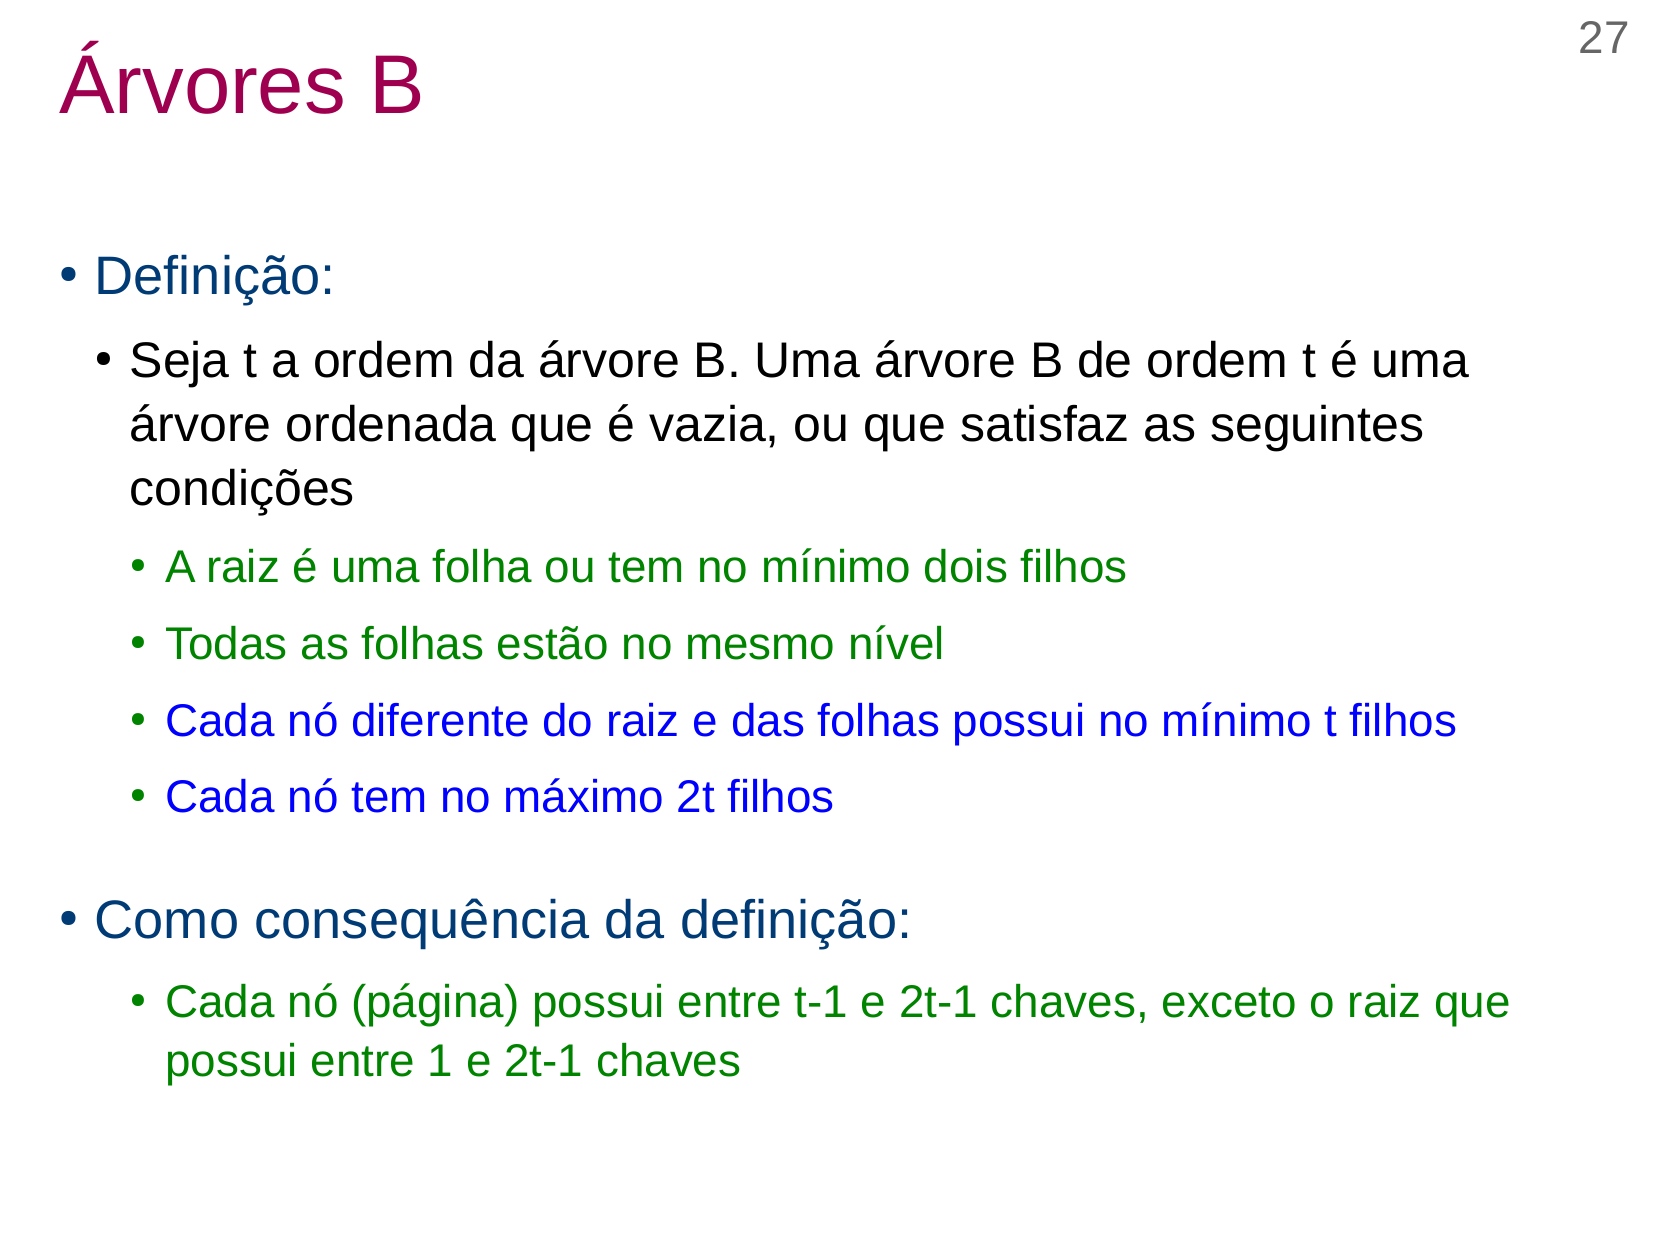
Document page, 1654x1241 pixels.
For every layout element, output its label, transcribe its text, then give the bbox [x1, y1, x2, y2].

title Árvores B [59, 29, 1595, 148]
list Definição: Seja t a ordem da árvore B. Uma árvore B de ordem t é uma árvore ordenada que é vazia, ou que satisfaz as seguintes condições A raiz é uma folha ou tem no mínimo dois filhos Todas as folhas estão no mesmo nível Cada nó diferente do raiz e das folhas possui no mínimo t filhos Cada nó tem no máximo 2t filhos Como consequência da definição: Cada nó (página) possui entre t-1 e 2t-1 chaves, exceto o raiz que possui entre 1 e 2t-1 chaves [59, 236, 1595, 1211]
